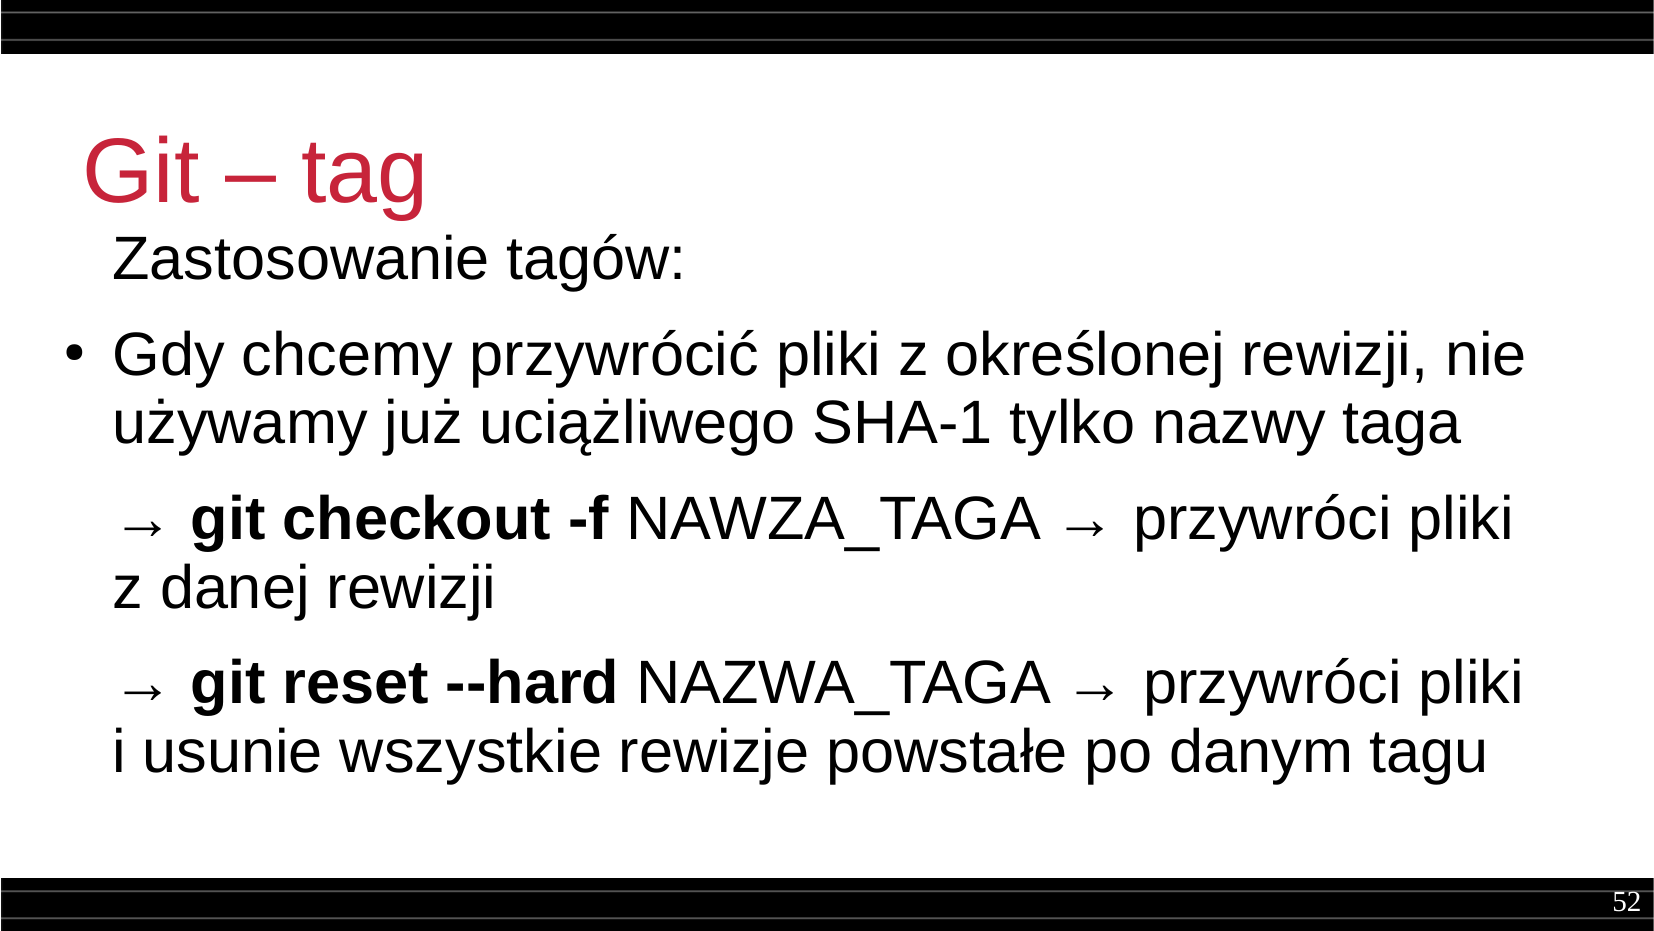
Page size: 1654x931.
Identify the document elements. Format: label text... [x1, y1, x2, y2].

picture [1, 0, 1654, 54]
picture [1, 878, 1654, 931]
list Zastosowanie tagów: Gdy chcemy przywrócić pliki z określonej rewizji, nie używamy już uciążliwego SHA-1 tylko nazwy taga → git checkout -f NAWZA_TAGA → przywróci pliki z danej rewizji → git reset --hard NAZWA_TAGA → przywróci pliki i usunie wszystkie rewizje powstałe po danym tagu [47, 224, 1536, 804]
title Git – tag [82, 92, 1571, 249]
